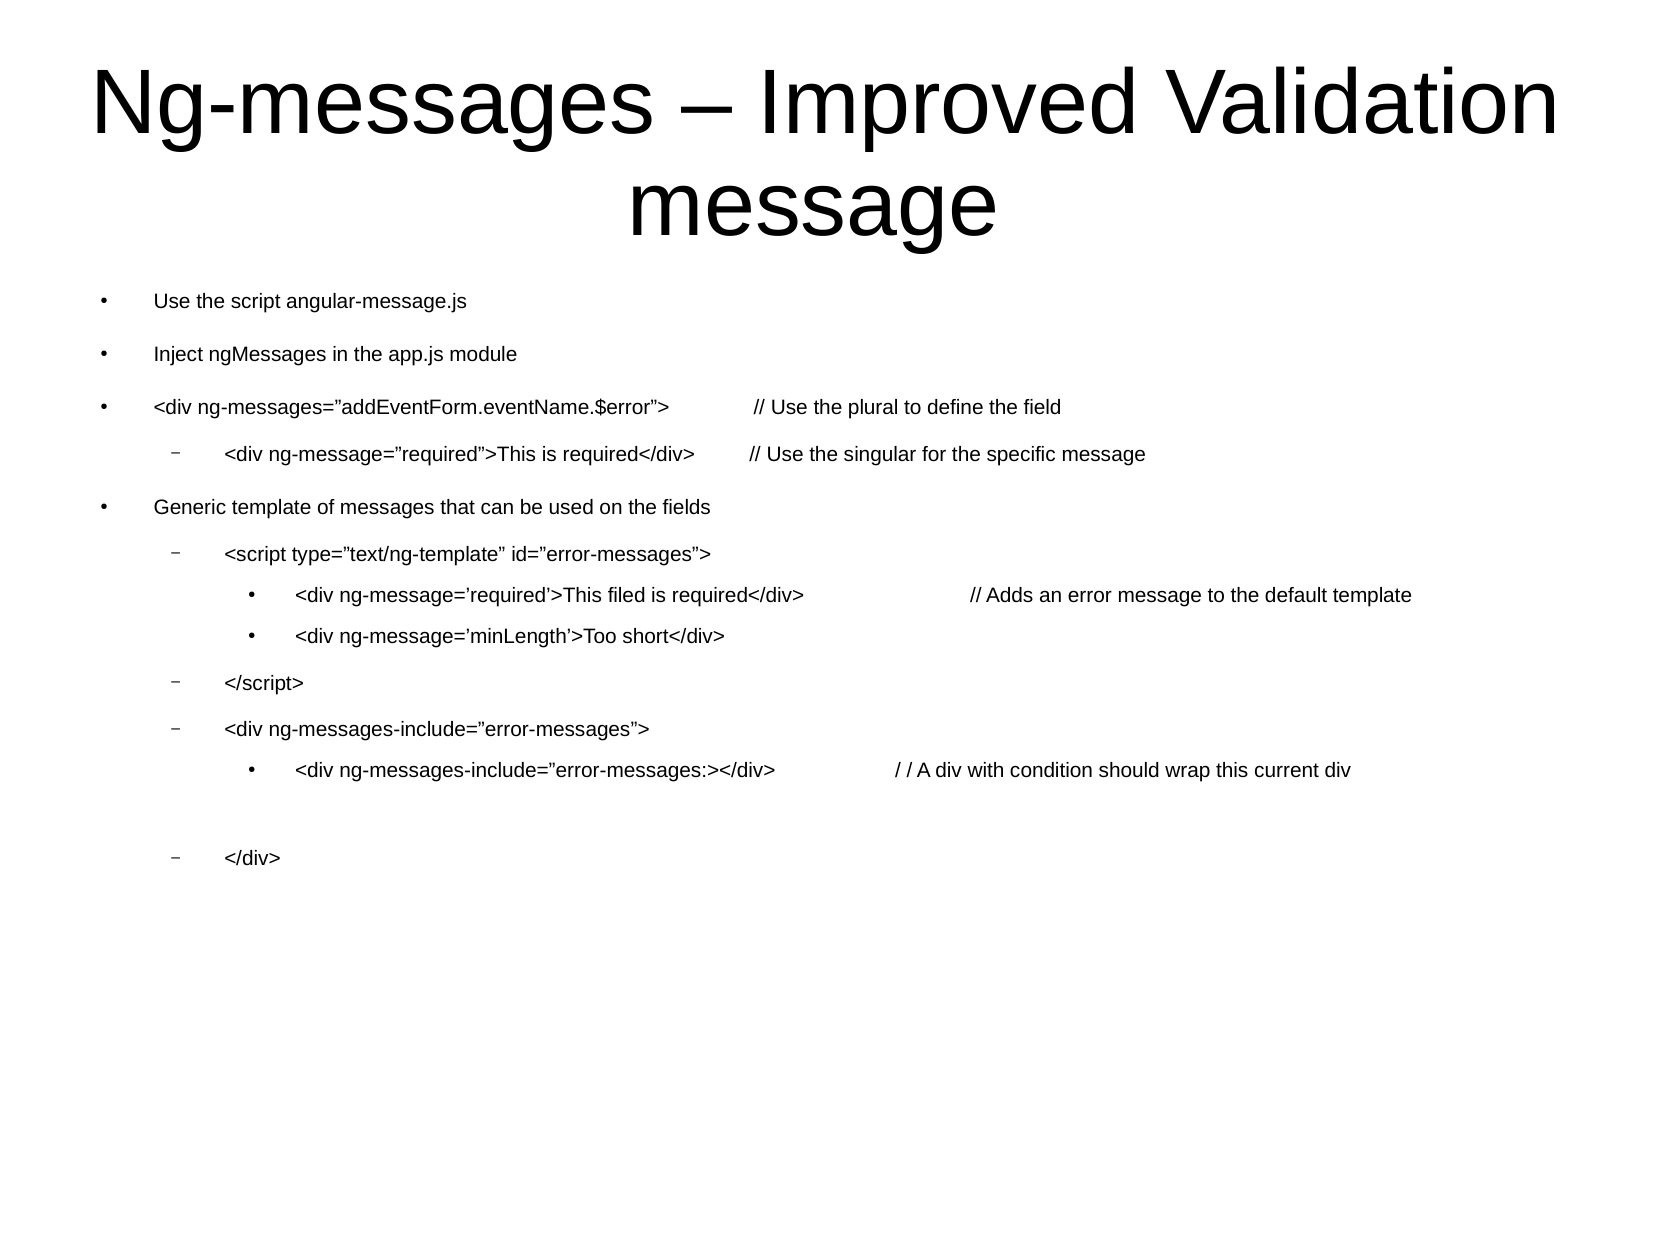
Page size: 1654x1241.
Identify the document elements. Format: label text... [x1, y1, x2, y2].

title Ng-messages – Improved Validation message [82, 49, 1571, 257]
list Use the script angular-message.js Inject ngMessages in the app.js module <div ng-messages=”addEventForm.eventName.$error”> // Use the plural to define the field <div ng-message=”required”>This is required</div> // Use the singular for the specific message Generic template of messages that can be used on the fields <script type=”text/ng-template” id=”error-messages”> <div ng-message=’required’>This filed is required</div> // Adds an error message to the default template <div ng-message=’minLength’>Too short</div> </script> <div ng-messages-include=”error-messages”> <div ng-messages-include=”error-messages:></div> / / A div with condition should wrap this current div </div> [82, 290, 1571, 1010]
